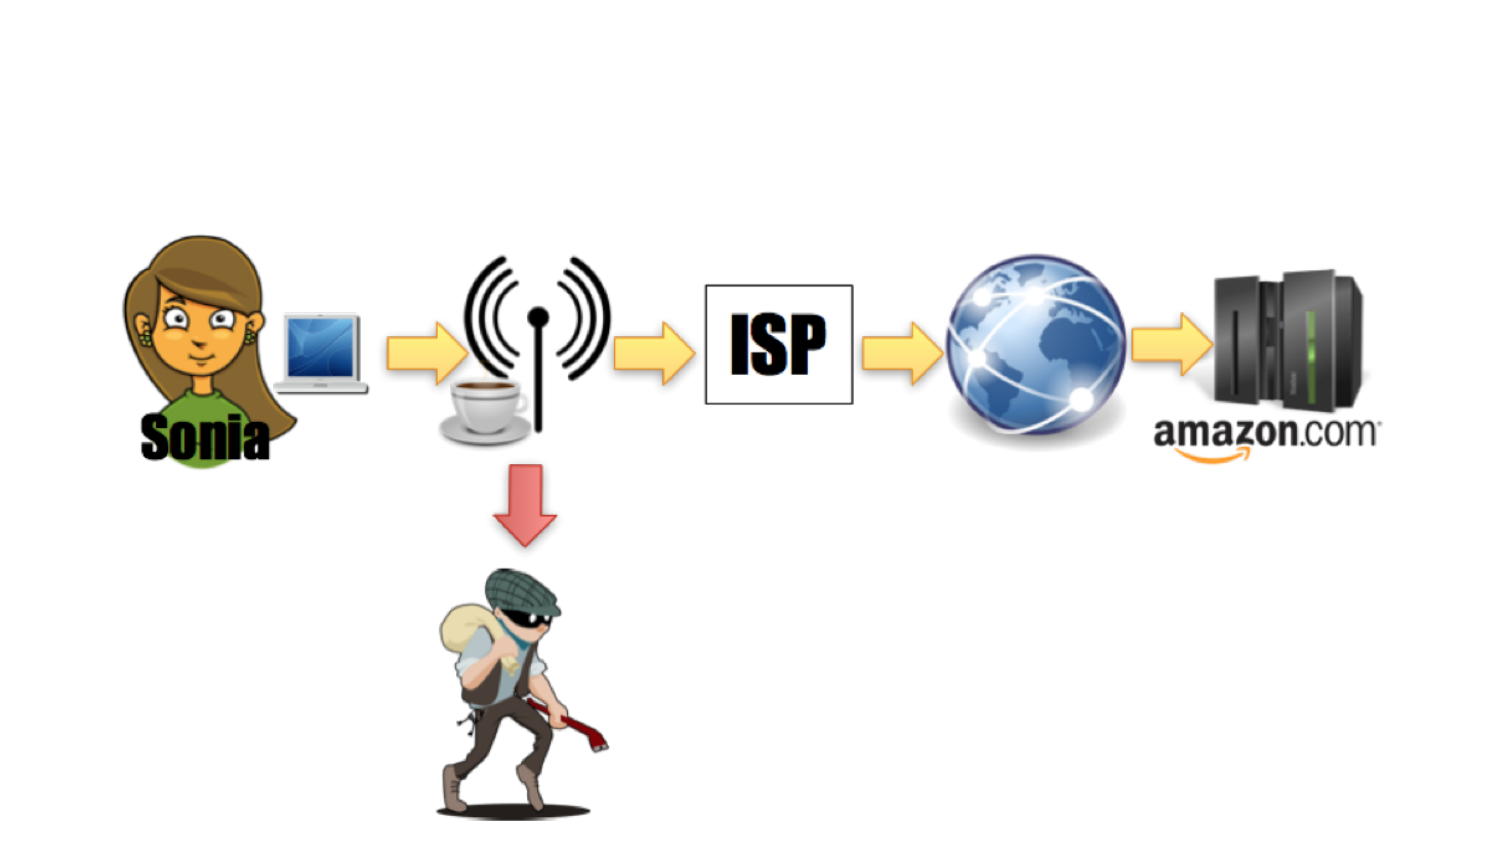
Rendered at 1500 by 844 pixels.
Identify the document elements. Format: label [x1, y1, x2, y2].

picture [115, 12, 1384, 844]
